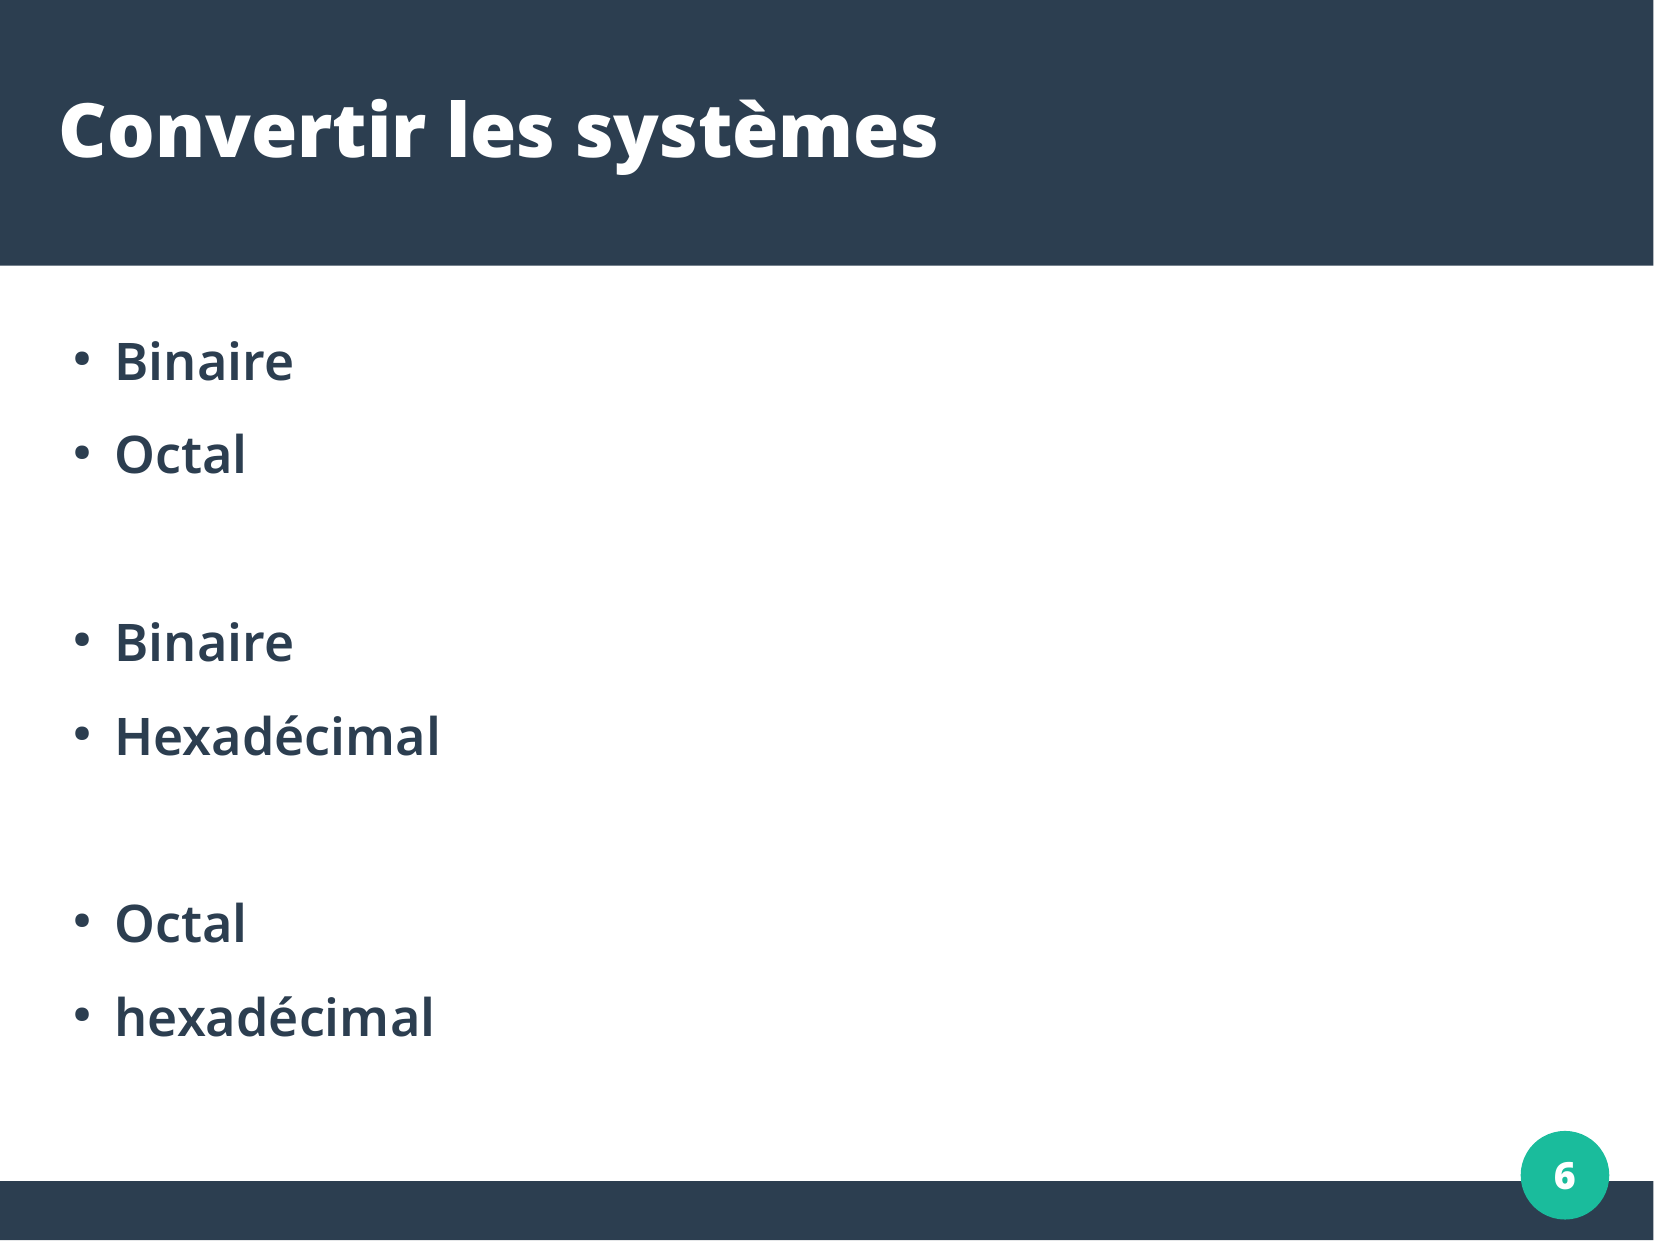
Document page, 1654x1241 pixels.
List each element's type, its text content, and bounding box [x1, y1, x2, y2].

list Binaire Octal Binaire Hexadécimal Octal hexadécimal [59, 324, 1595, 1152]
title Convertir les systèmes [59, 49, 1595, 207]
